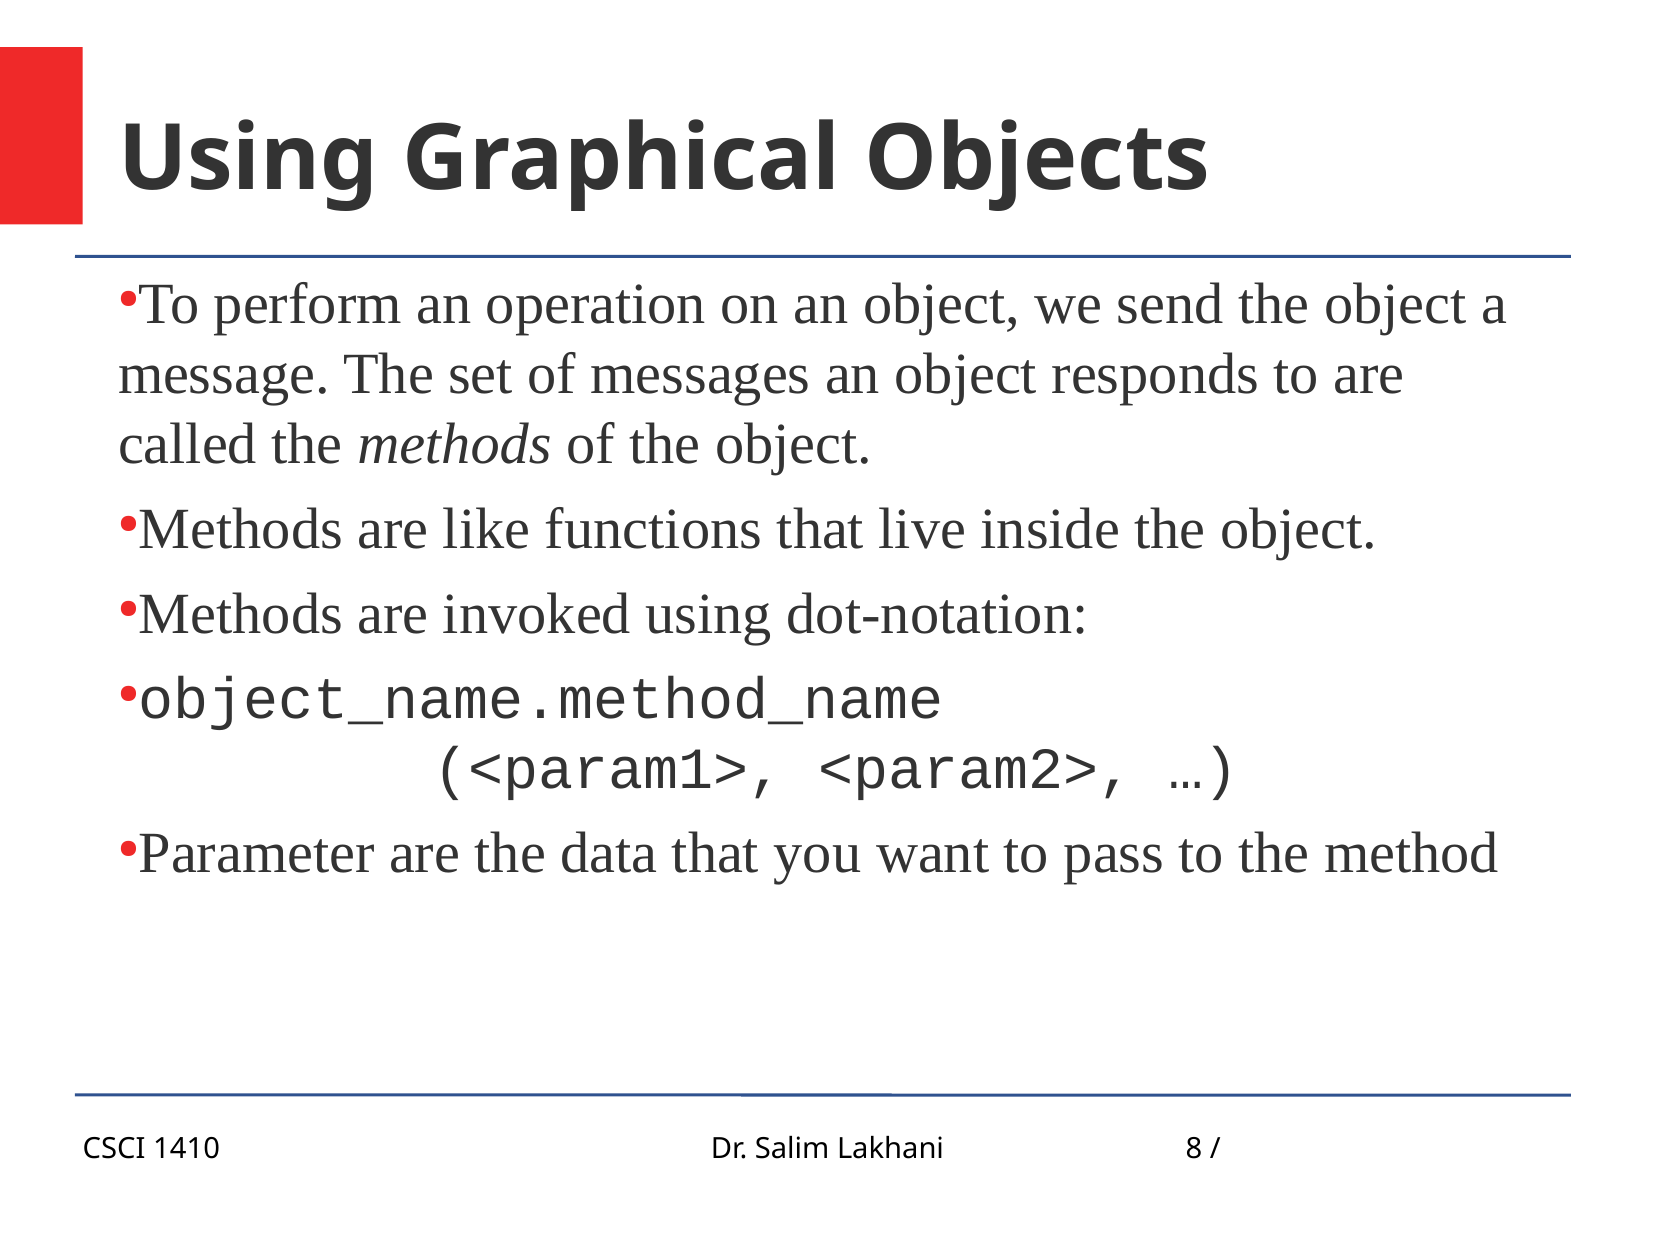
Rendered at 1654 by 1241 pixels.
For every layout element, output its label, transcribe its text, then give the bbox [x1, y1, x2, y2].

text_box Dr. Salim Lakhani [565, 1129, 1090, 1216]
text_box / [1185, 1129, 1571, 1216]
title Using Graphical Objects [118, 49, 1571, 257]
text_box CSCI 1410 [82, 1129, 468, 1216]
list To perform an operation on an object, we send the object a message. The set of messages an object responds to are called the methods of the object. Methods are like functions that live inside the object. Methods are invoked using dot-notation: object_name.method_name (<param1>, <param2>, …) Parameter are the data that you want to pass to the method [118, 265, 1536, 1081]
